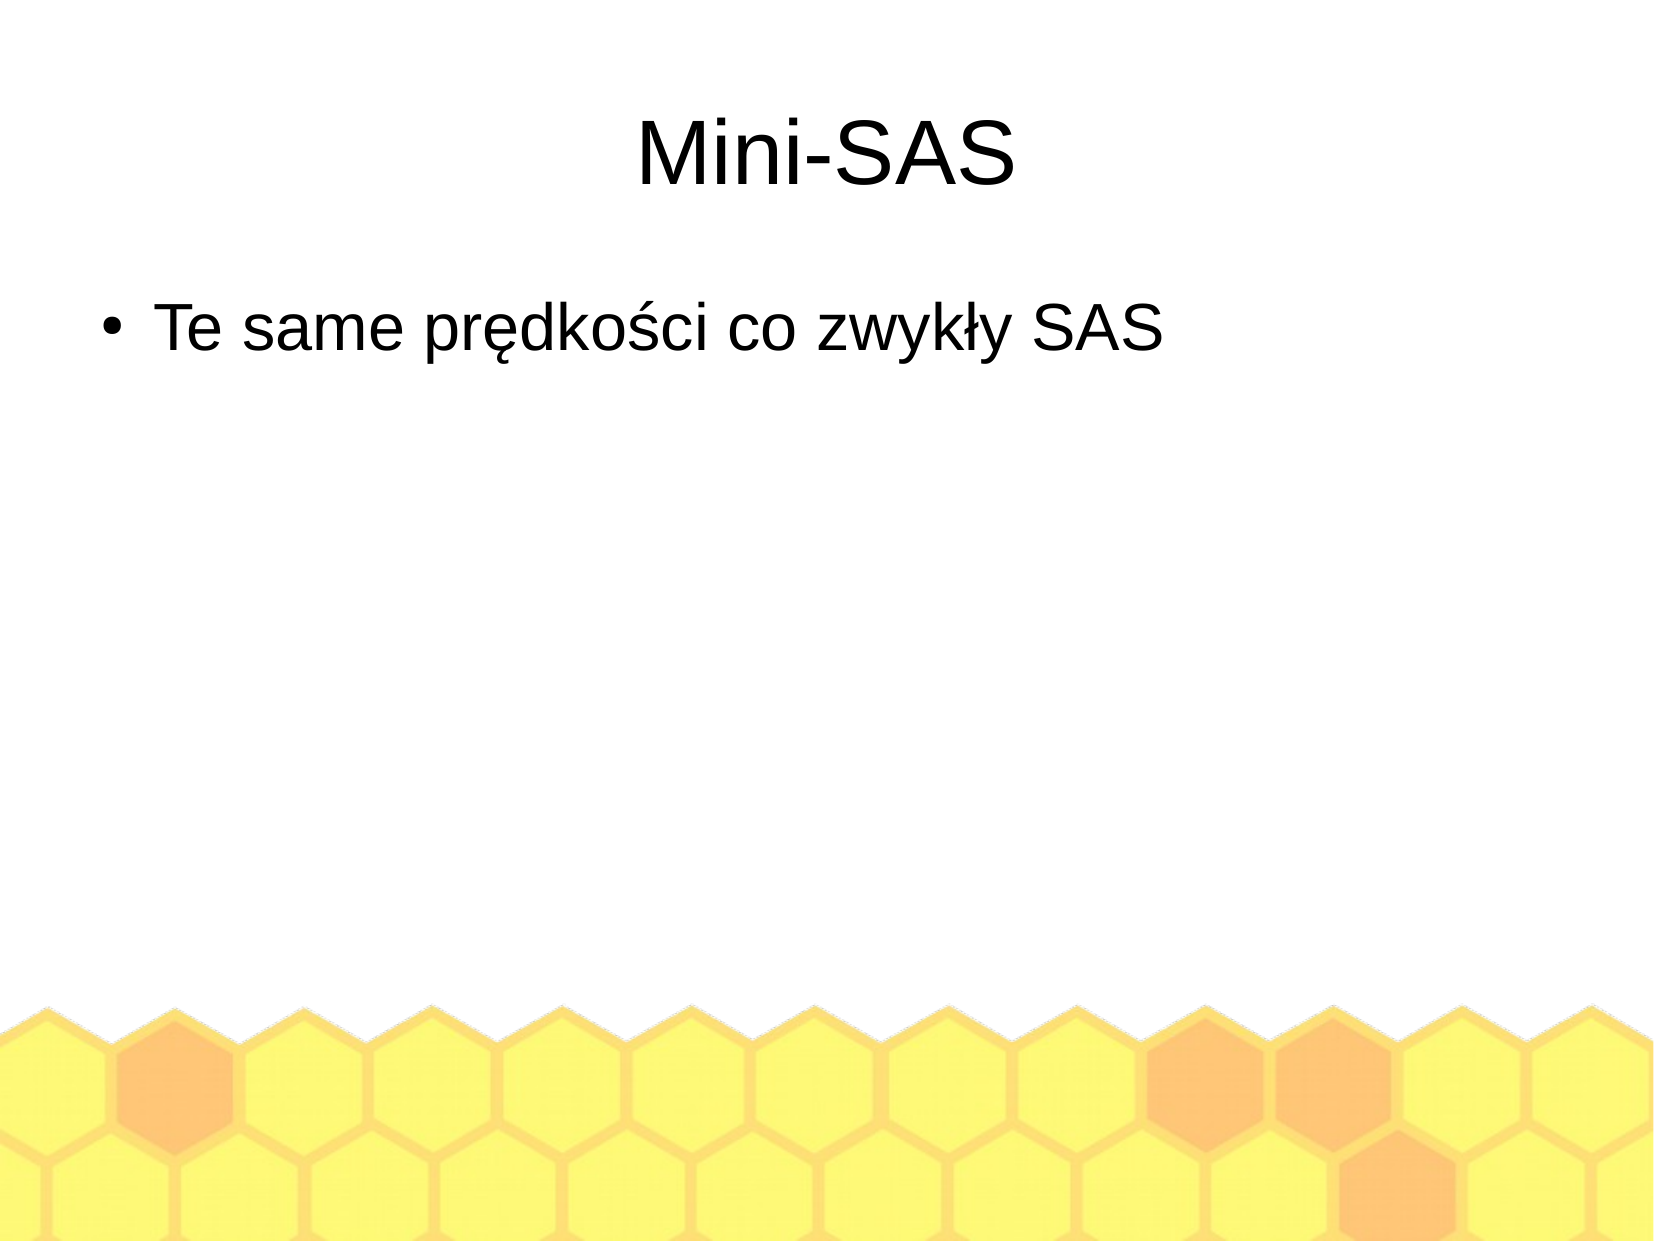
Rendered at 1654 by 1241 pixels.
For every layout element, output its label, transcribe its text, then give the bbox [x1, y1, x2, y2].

picture [0, 1001, 1654, 1241]
list Te same prędkości co zwykły SAS [82, 290, 1571, 1010]
title Mini-SAS [82, 49, 1571, 257]
